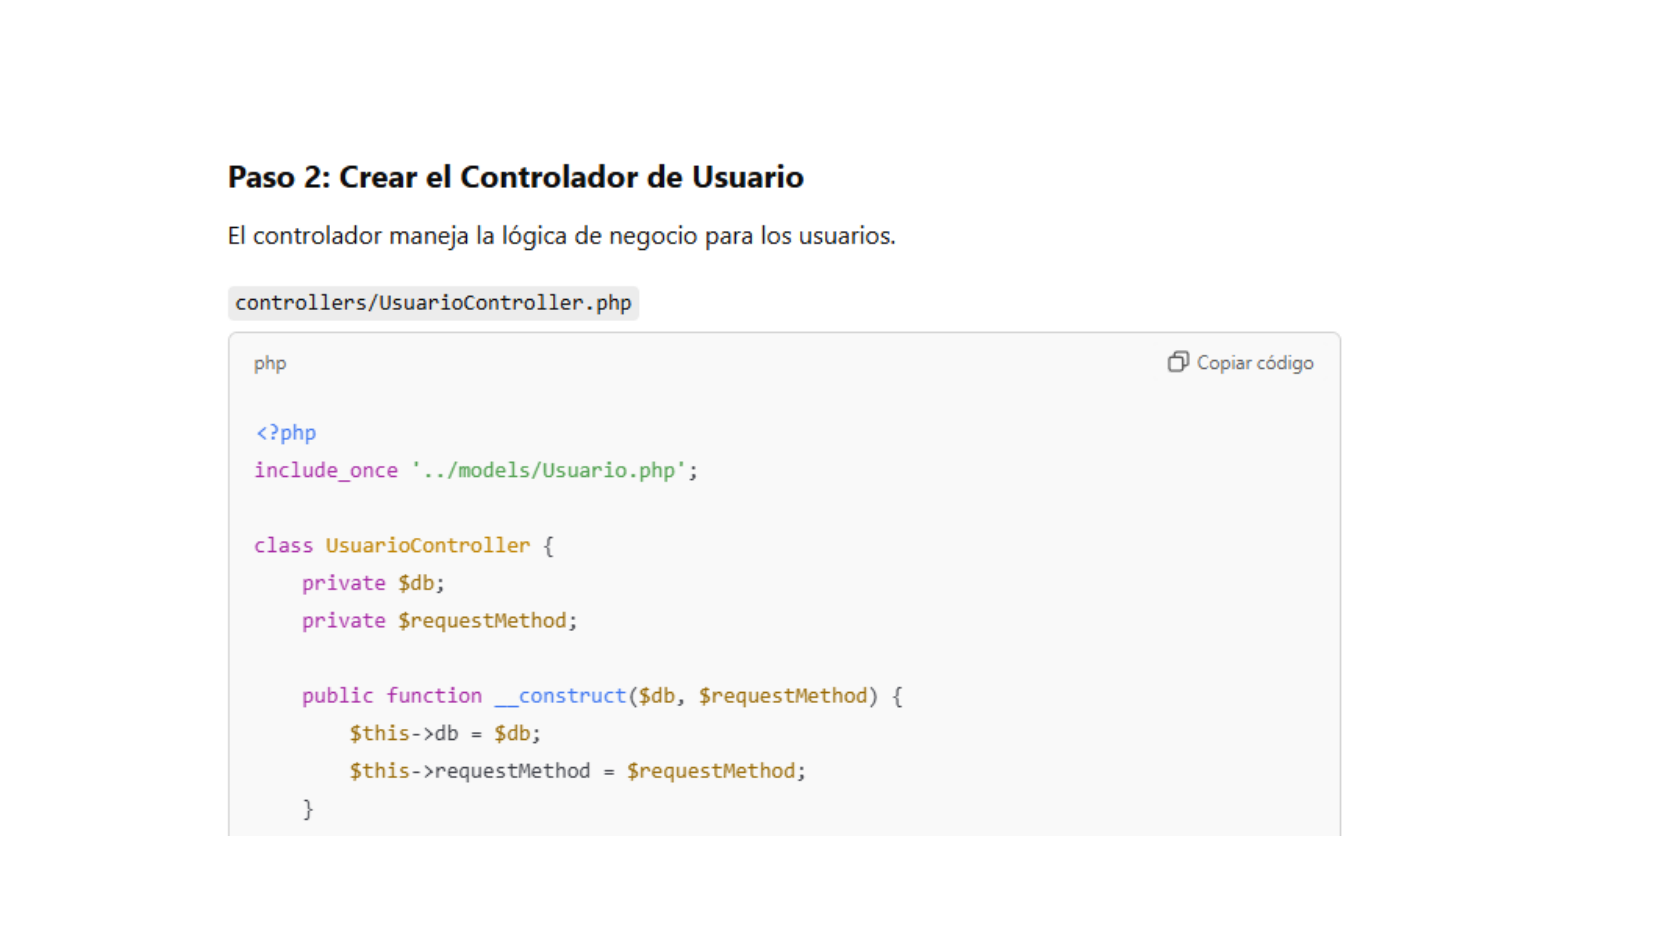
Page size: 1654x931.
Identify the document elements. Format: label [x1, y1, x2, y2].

picture [183, 144, 1487, 836]
